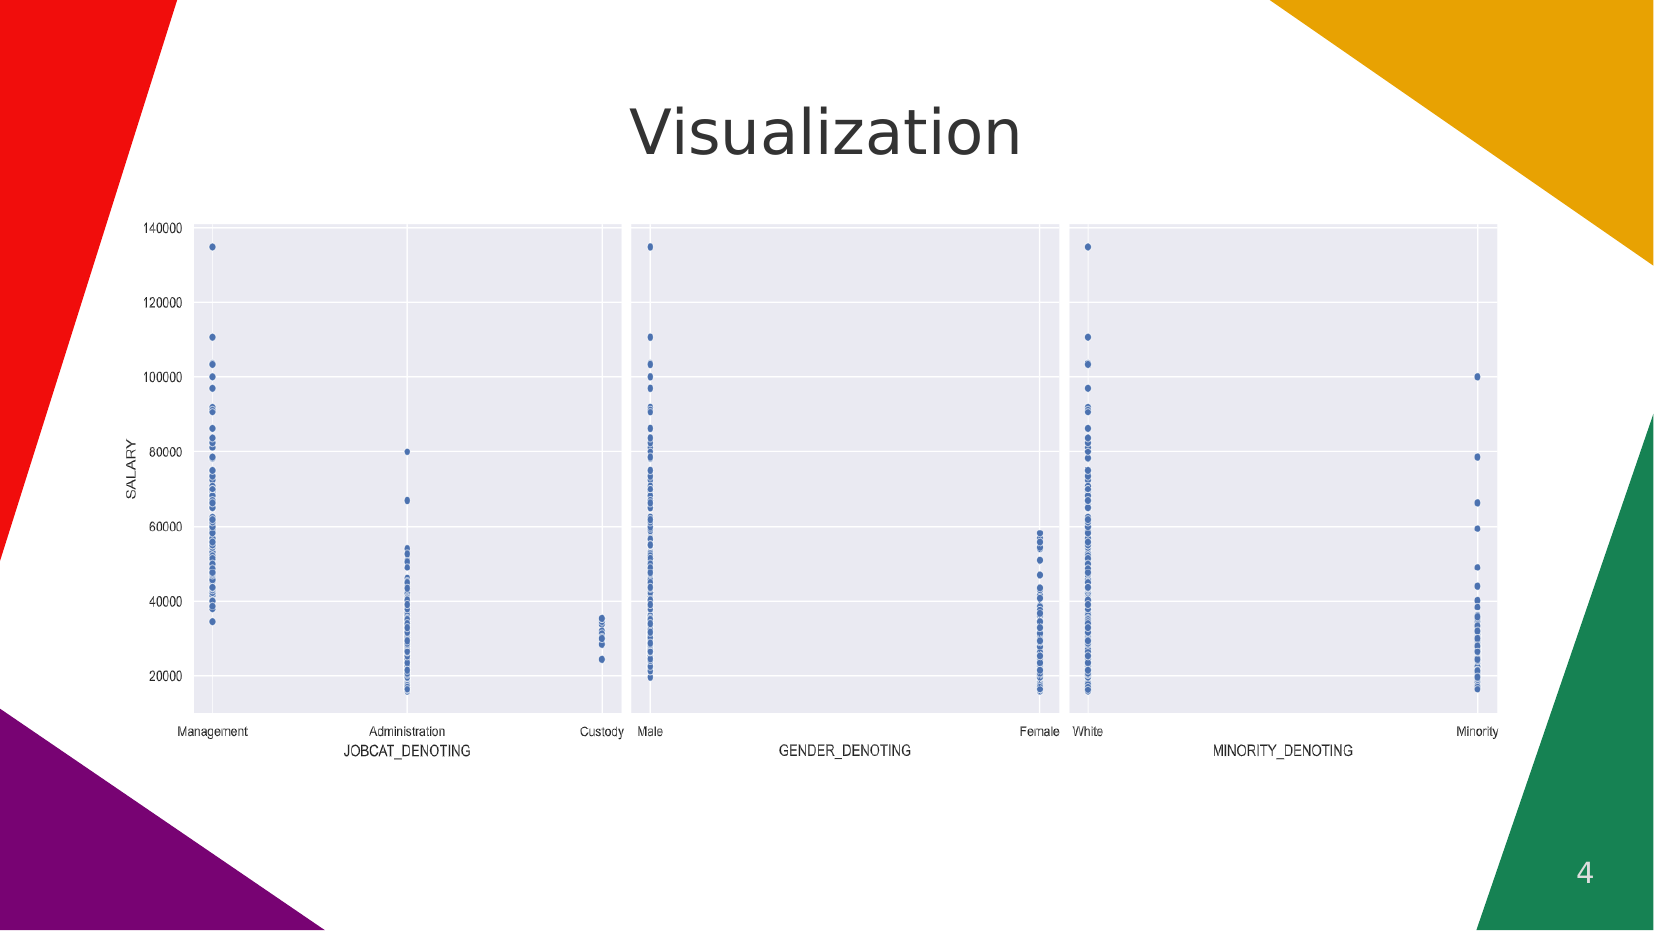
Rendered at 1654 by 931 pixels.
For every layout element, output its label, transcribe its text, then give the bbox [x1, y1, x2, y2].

picture [118, 213, 1506, 768]
title Visualization [118, 59, 1536, 207]
